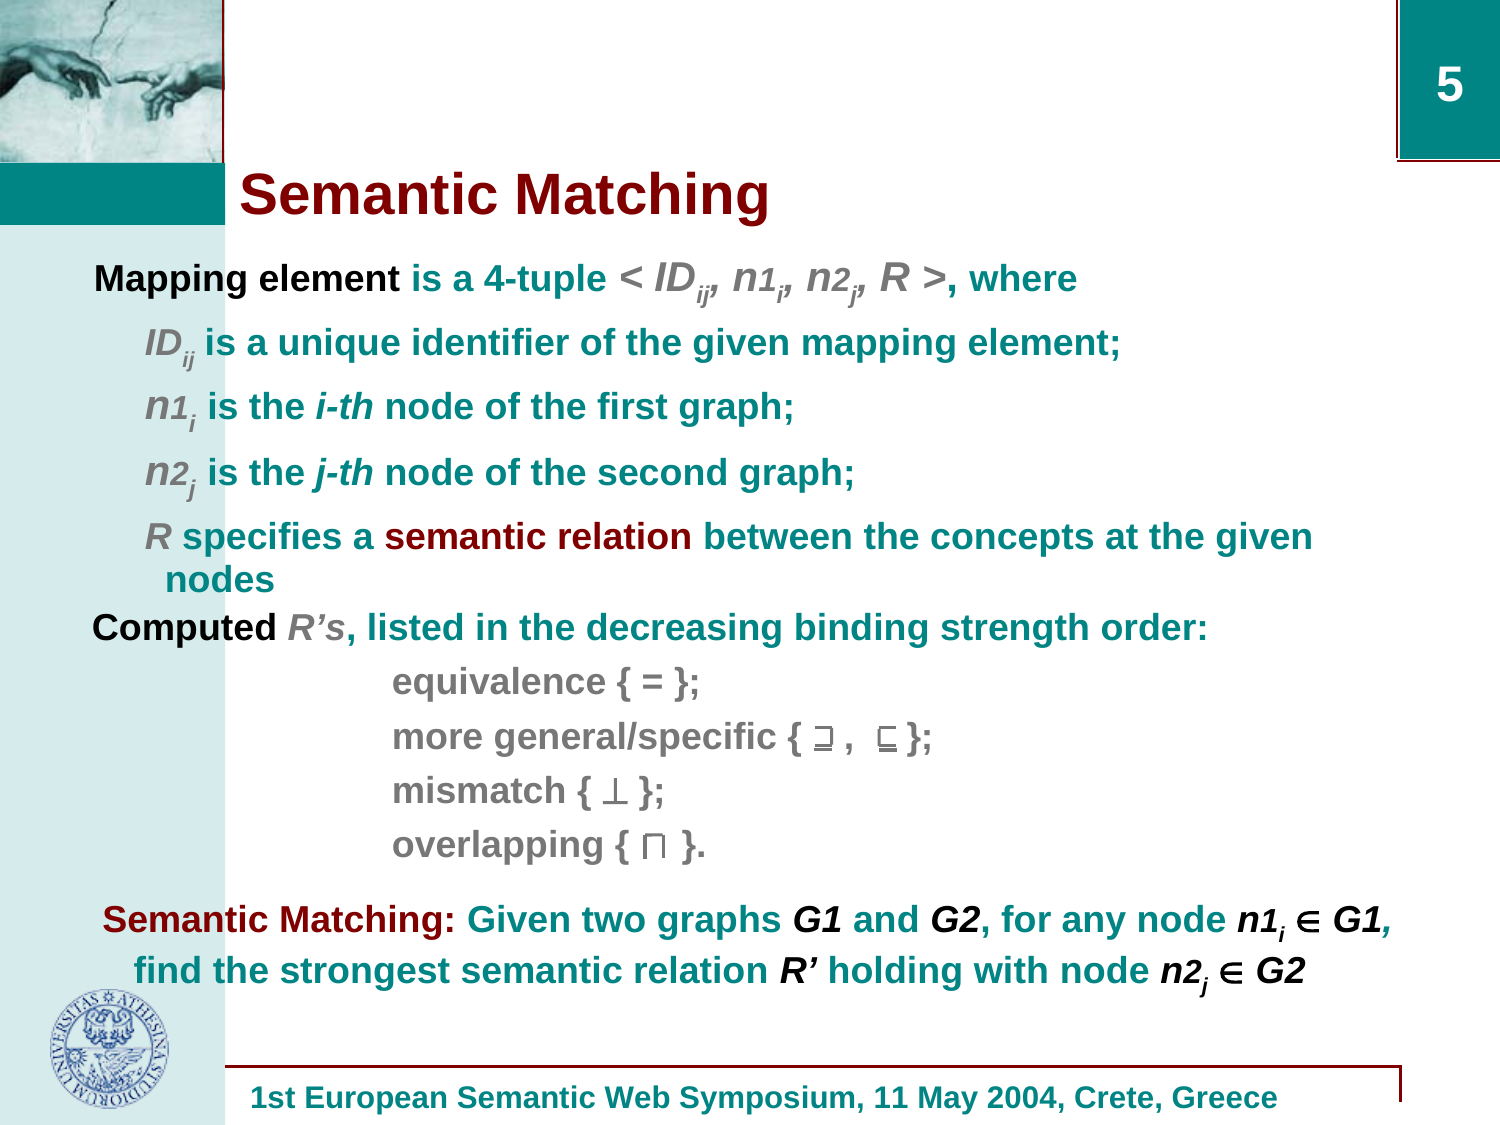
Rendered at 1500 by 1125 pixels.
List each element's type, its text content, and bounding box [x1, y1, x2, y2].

text_box Computed R’s, listed in the decreasing binding strength order: equivalence { = }; more general/specific { , }; mismatch {  }; overlapping { }. [77, 595, 1338, 874]
picture [50, 989, 169, 1109]
list Mapping element is a 4-tuple < IDij, n1i, n2j, R >, where IDij is a unique identifier of the given mapping element; n1i is the i-th node of the first graph; n2j is the j-th node of the second graph; R specifies a semantic relation between the concepts at the given nodes [56, 245, 1384, 630]
text_box Semantic Matching: Given two graphs G1 and G2, for any node n1i  G1, find the strongest semantic relation R’ holding with node n2j  G2 [87, 887, 1436, 1006]
title Semantic Matching [224, 151, 1400, 237]
picture [0, 0, 222, 162]
